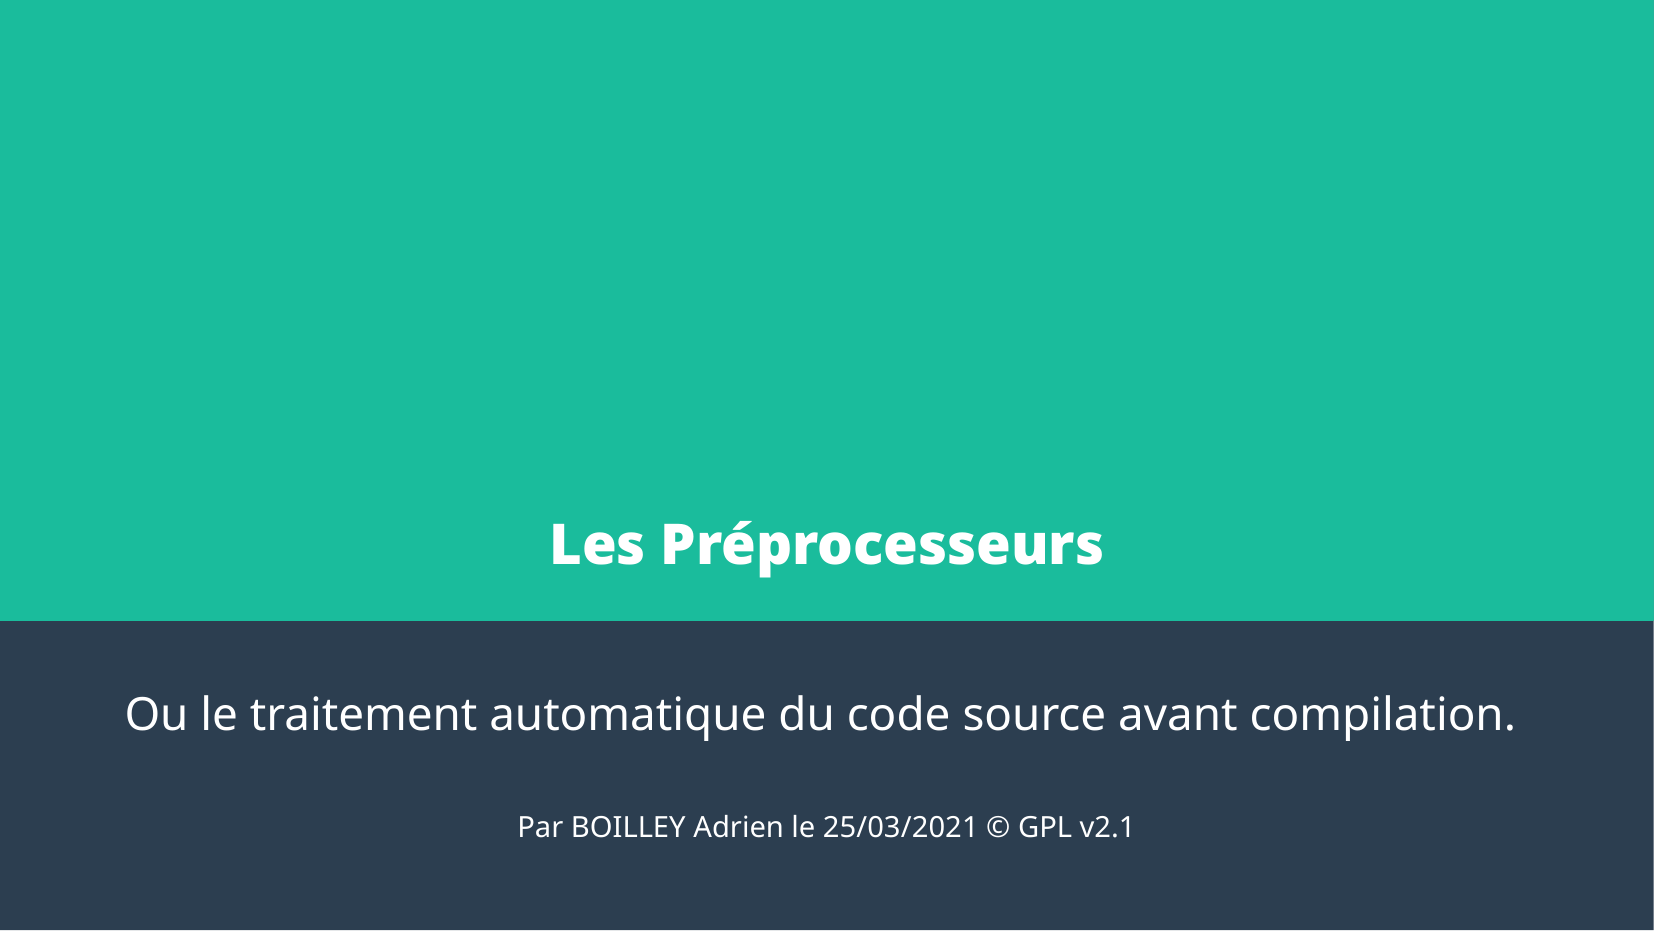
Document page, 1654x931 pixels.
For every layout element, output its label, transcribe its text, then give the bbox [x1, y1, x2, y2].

subtitle Ou le traitement automatique du code source avant compilation. Par BOILLEY Adrien le 25/03/2021 © GPL v2.1 [59, 642, 1595, 886]
title Les Préprocesseurs [59, 465, 1595, 583]
